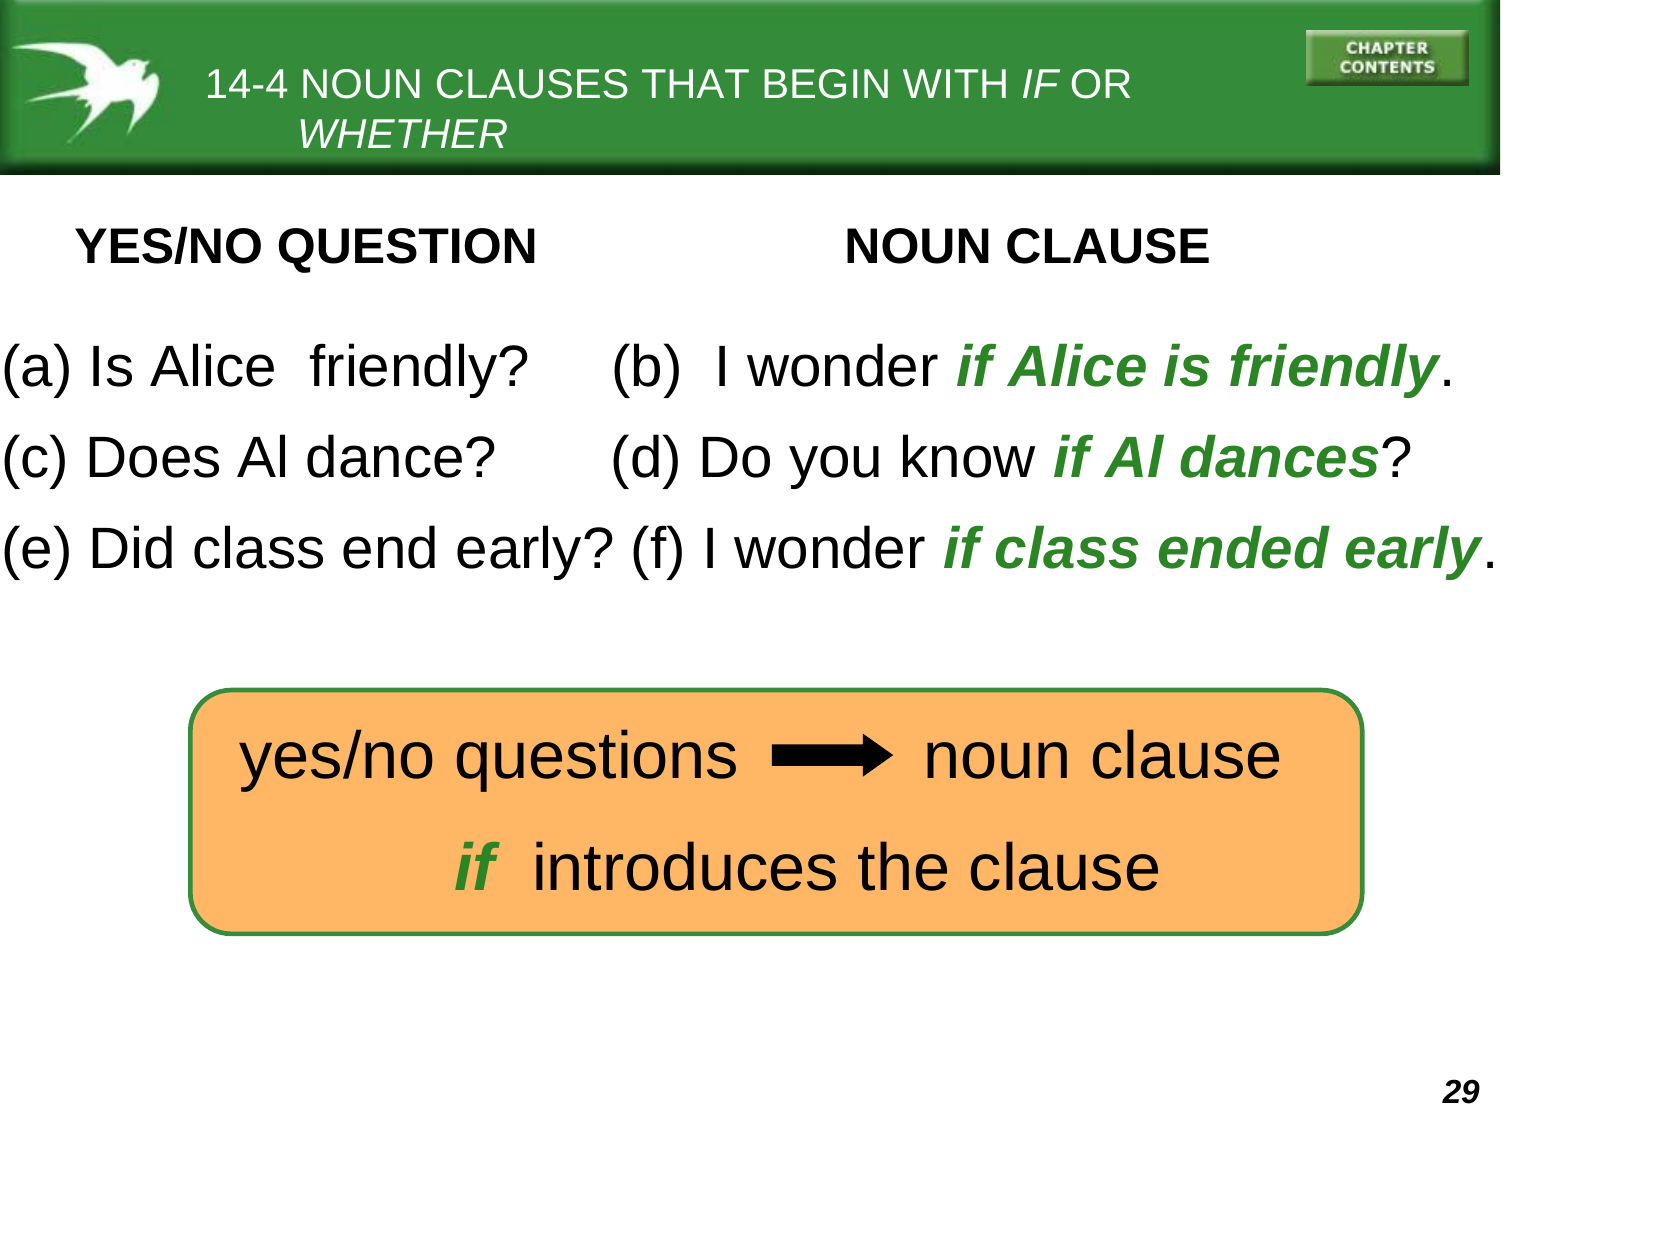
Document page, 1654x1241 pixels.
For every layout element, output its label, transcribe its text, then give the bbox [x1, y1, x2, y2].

text_box YES/NO QUESTION NOUN CLAUSE [59, 205, 1228, 281]
text_box [190, 690, 1363, 934]
picture [0, 0, 1500, 175]
text_box (a) Is Alice friendly? (b) I wonder if Alice is friendly. (c) Does Al dance? (d) Do you know if Al dances? (e) Did class end early? (f) I wonder if class ended early. [0, 299, 1514, 589]
text_box 14-4 NOUN CLAUSES THAT BEGIN WITH IF OR WHETHER [190, 49, 1363, 165]
text_box [771, 733, 894, 777]
text_box yes/no questions noun clause if introduces the clause [224, 672, 1300, 912]
